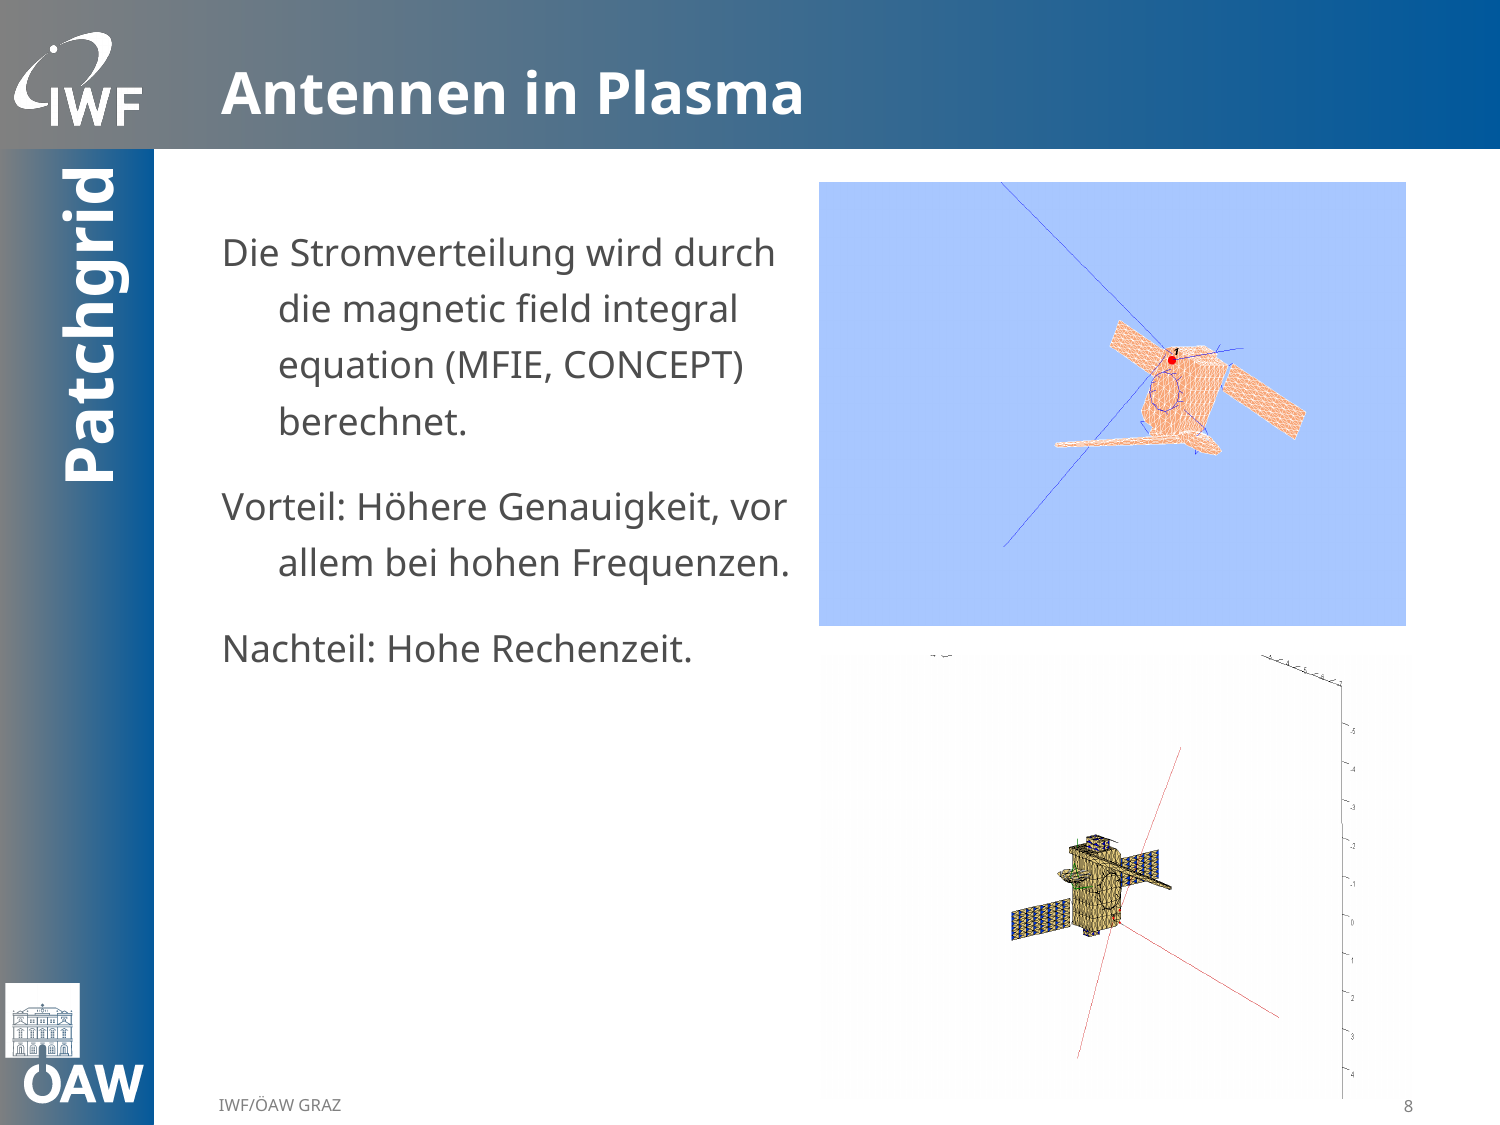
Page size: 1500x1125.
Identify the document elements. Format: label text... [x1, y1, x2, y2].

picture [819, 182, 1406, 626]
list Die Stromverteilung wird durch die magnetic field integral equation (MFIE, CONCEPT) berechnet. Vorteil: Höhere Genauigkeit, vor allem bei hohen Frequenzen. Nachteil: Hohe Rechenzeit. [206, 214, 818, 987]
picture [5, 983, 154, 1105]
title Antennen in Plasma [206, 16, 1459, 176]
picture [8, 32, 154, 132]
picture [820, 655, 1412, 1099]
text_box Patchgrid [29, 148, 154, 959]
